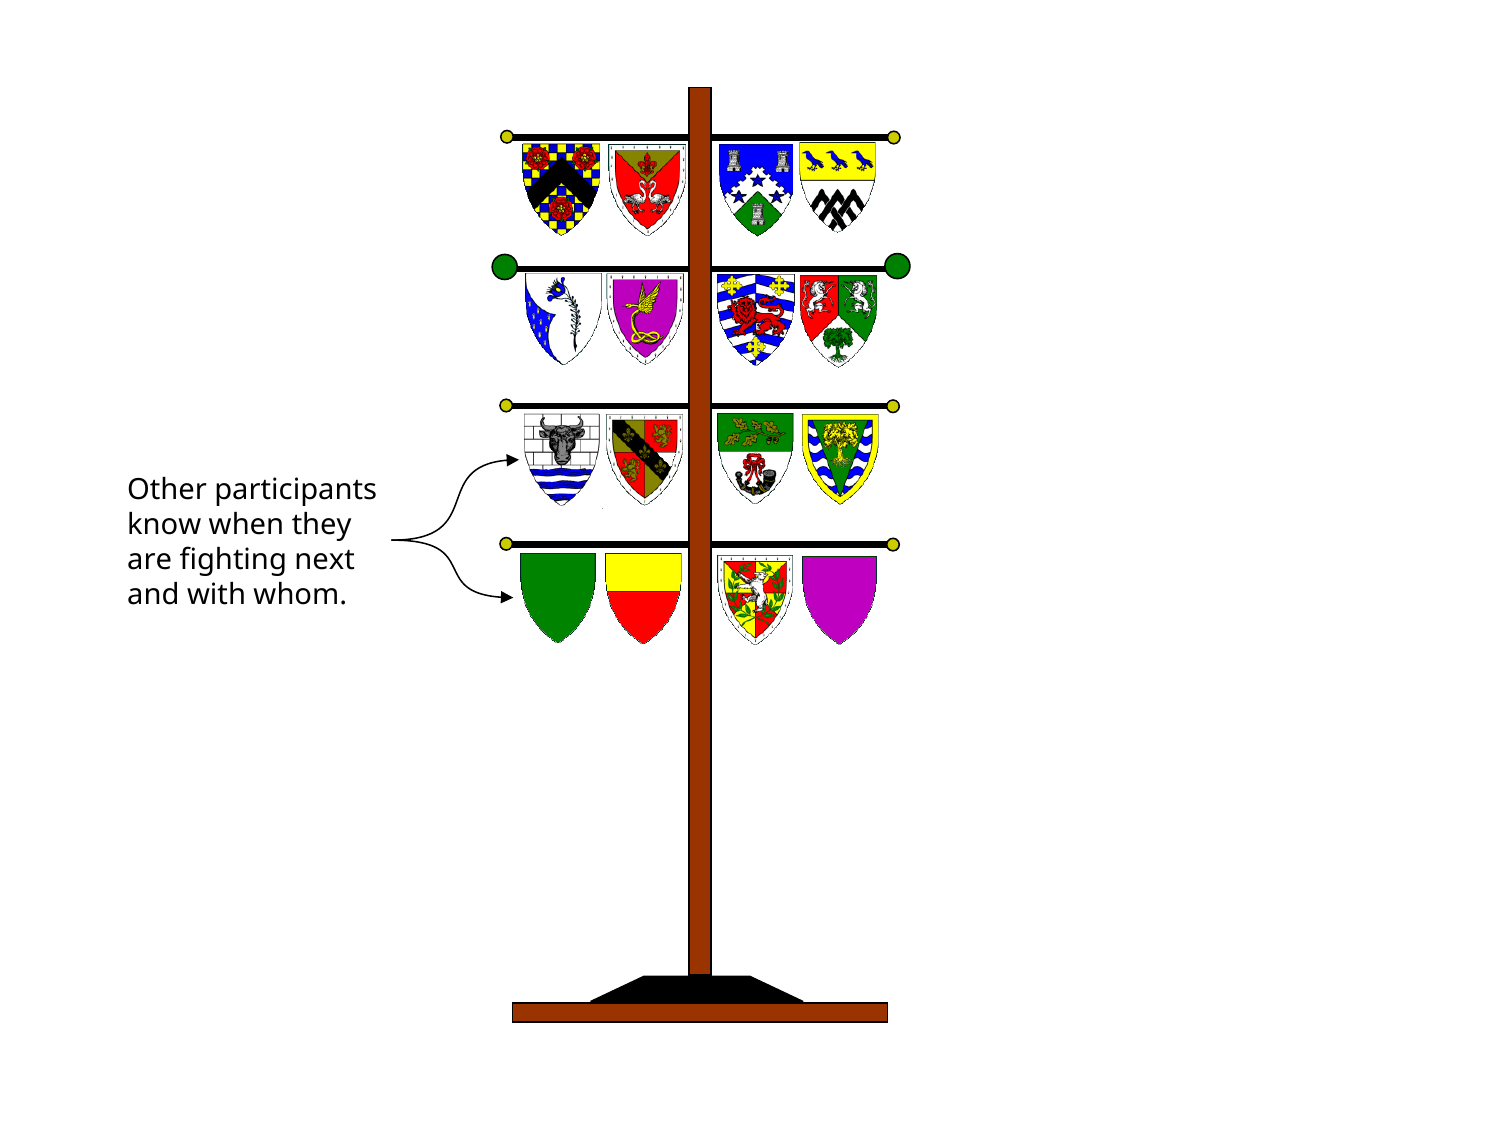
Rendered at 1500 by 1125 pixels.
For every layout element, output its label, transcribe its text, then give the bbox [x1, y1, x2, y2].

text_box [499, 399, 513, 412]
text_box Other participants know when they are fighting next and with whom. [112, 462, 393, 618]
picture [713, 272, 881, 372]
picture [711, 549, 883, 651]
picture [519, 409, 687, 511]
text_box [887, 131, 901, 144]
text_box [499, 537, 513, 551]
picture [523, 272, 688, 370]
text_box [886, 538, 900, 551]
text_box [884, 253, 910, 279]
text_box [886, 399, 900, 413]
text_box [500, 130, 514, 144]
picture [714, 141, 882, 239]
picture [516, 141, 688, 241]
picture [711, 409, 884, 510]
text_box [590, 87, 804, 1002]
picture [513, 548, 688, 650]
text_box [492, 254, 518, 280]
text_box [512, 1003, 888, 1022]
